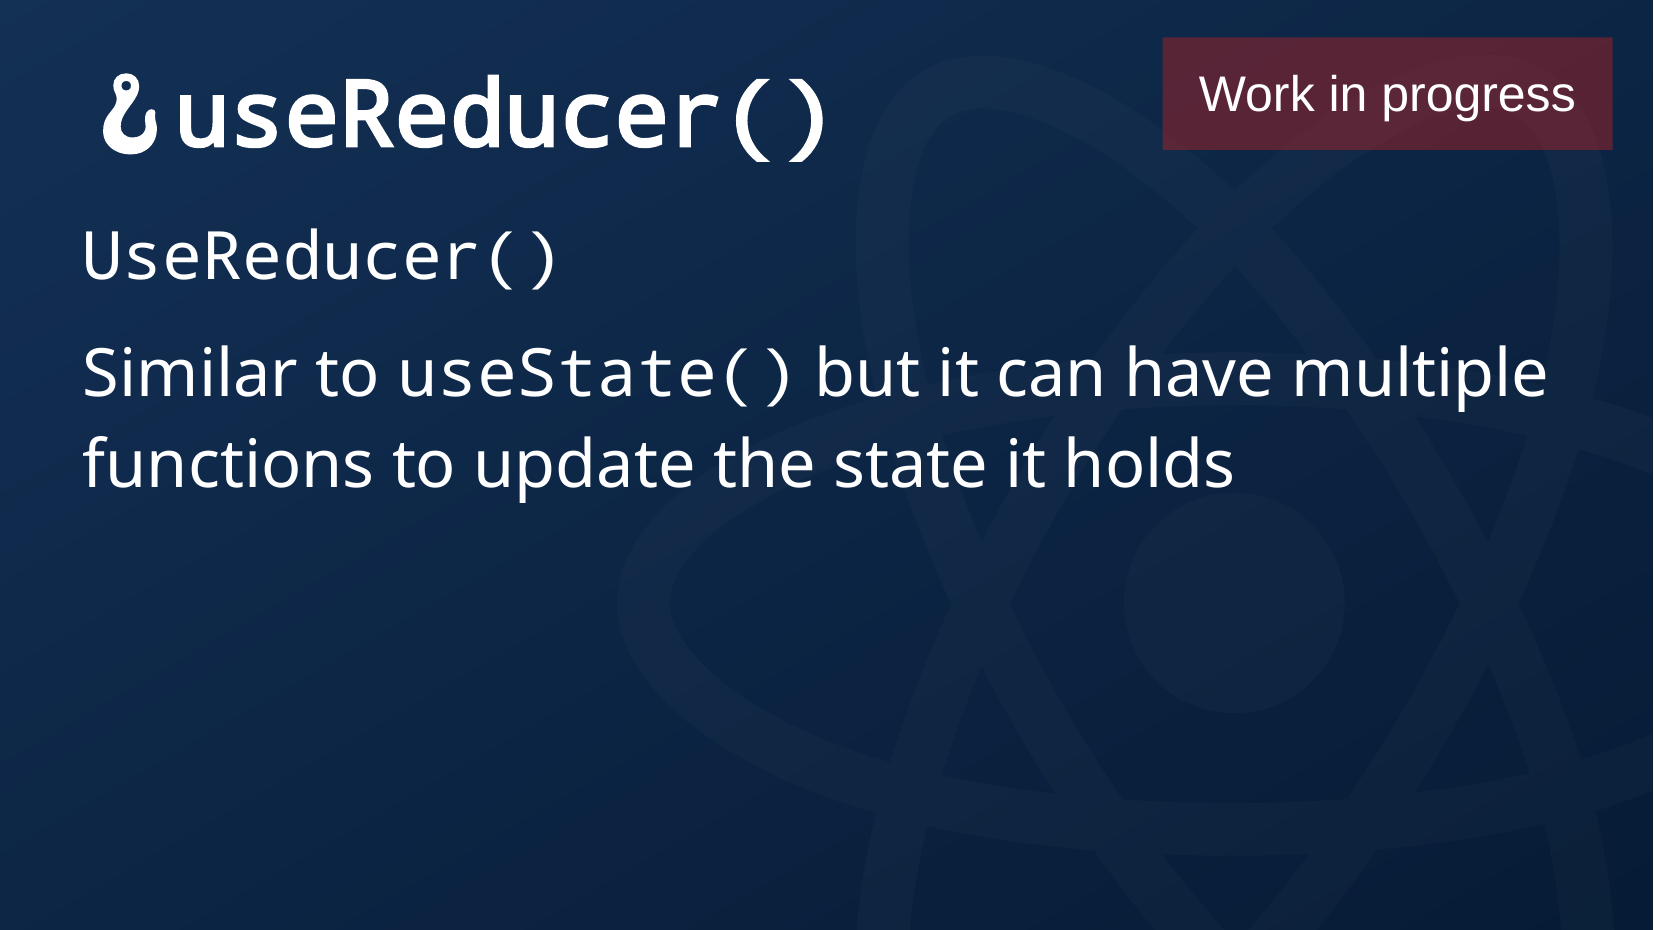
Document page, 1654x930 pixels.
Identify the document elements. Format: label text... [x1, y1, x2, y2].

list UseReducer() Similar to useState() but it can have multiple functions to update the state it holds [82, 217, 1571, 757]
text_box Work in progress [1162, 37, 1613, 150]
title 🪝useReducer() [82, 37, 1571, 193]
